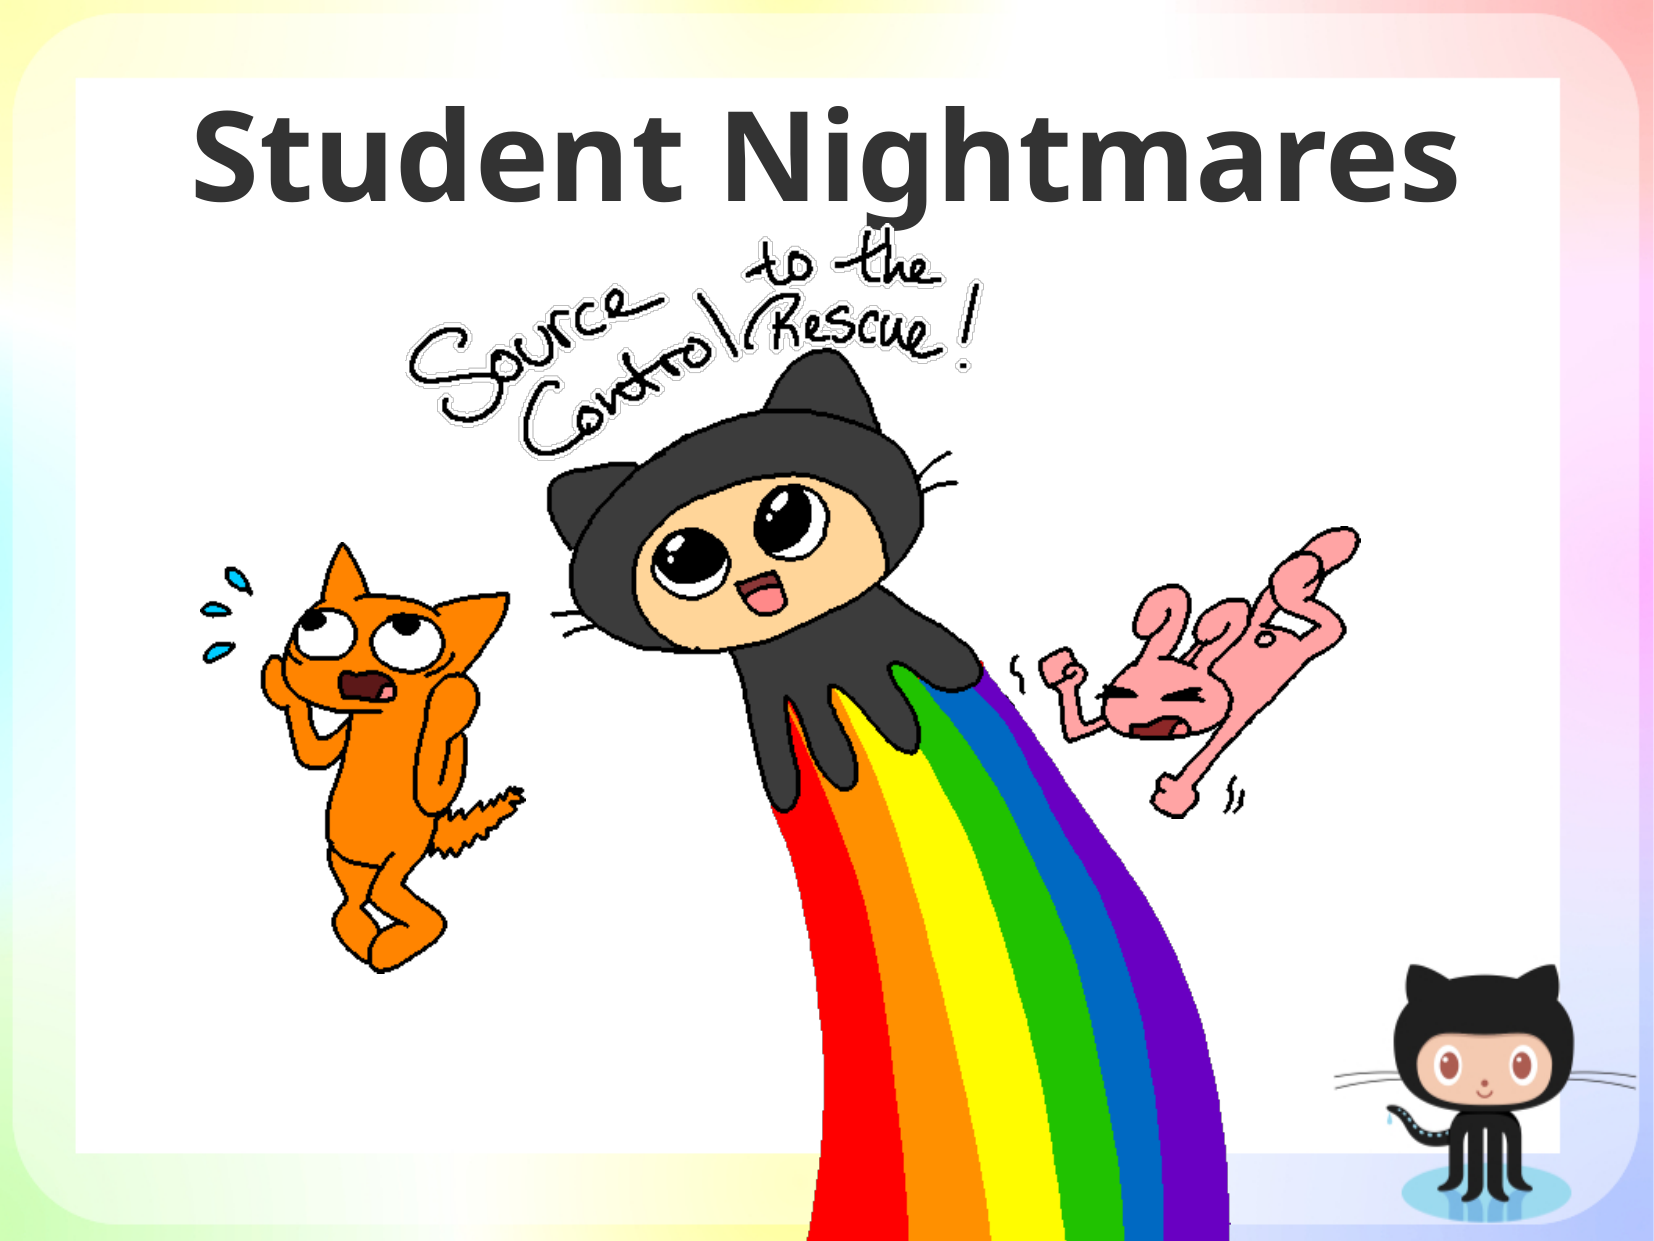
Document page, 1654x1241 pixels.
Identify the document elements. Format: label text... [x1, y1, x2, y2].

picture [0, 0, 1654, 1241]
title Student Nightmares [82, 49, 1571, 257]
